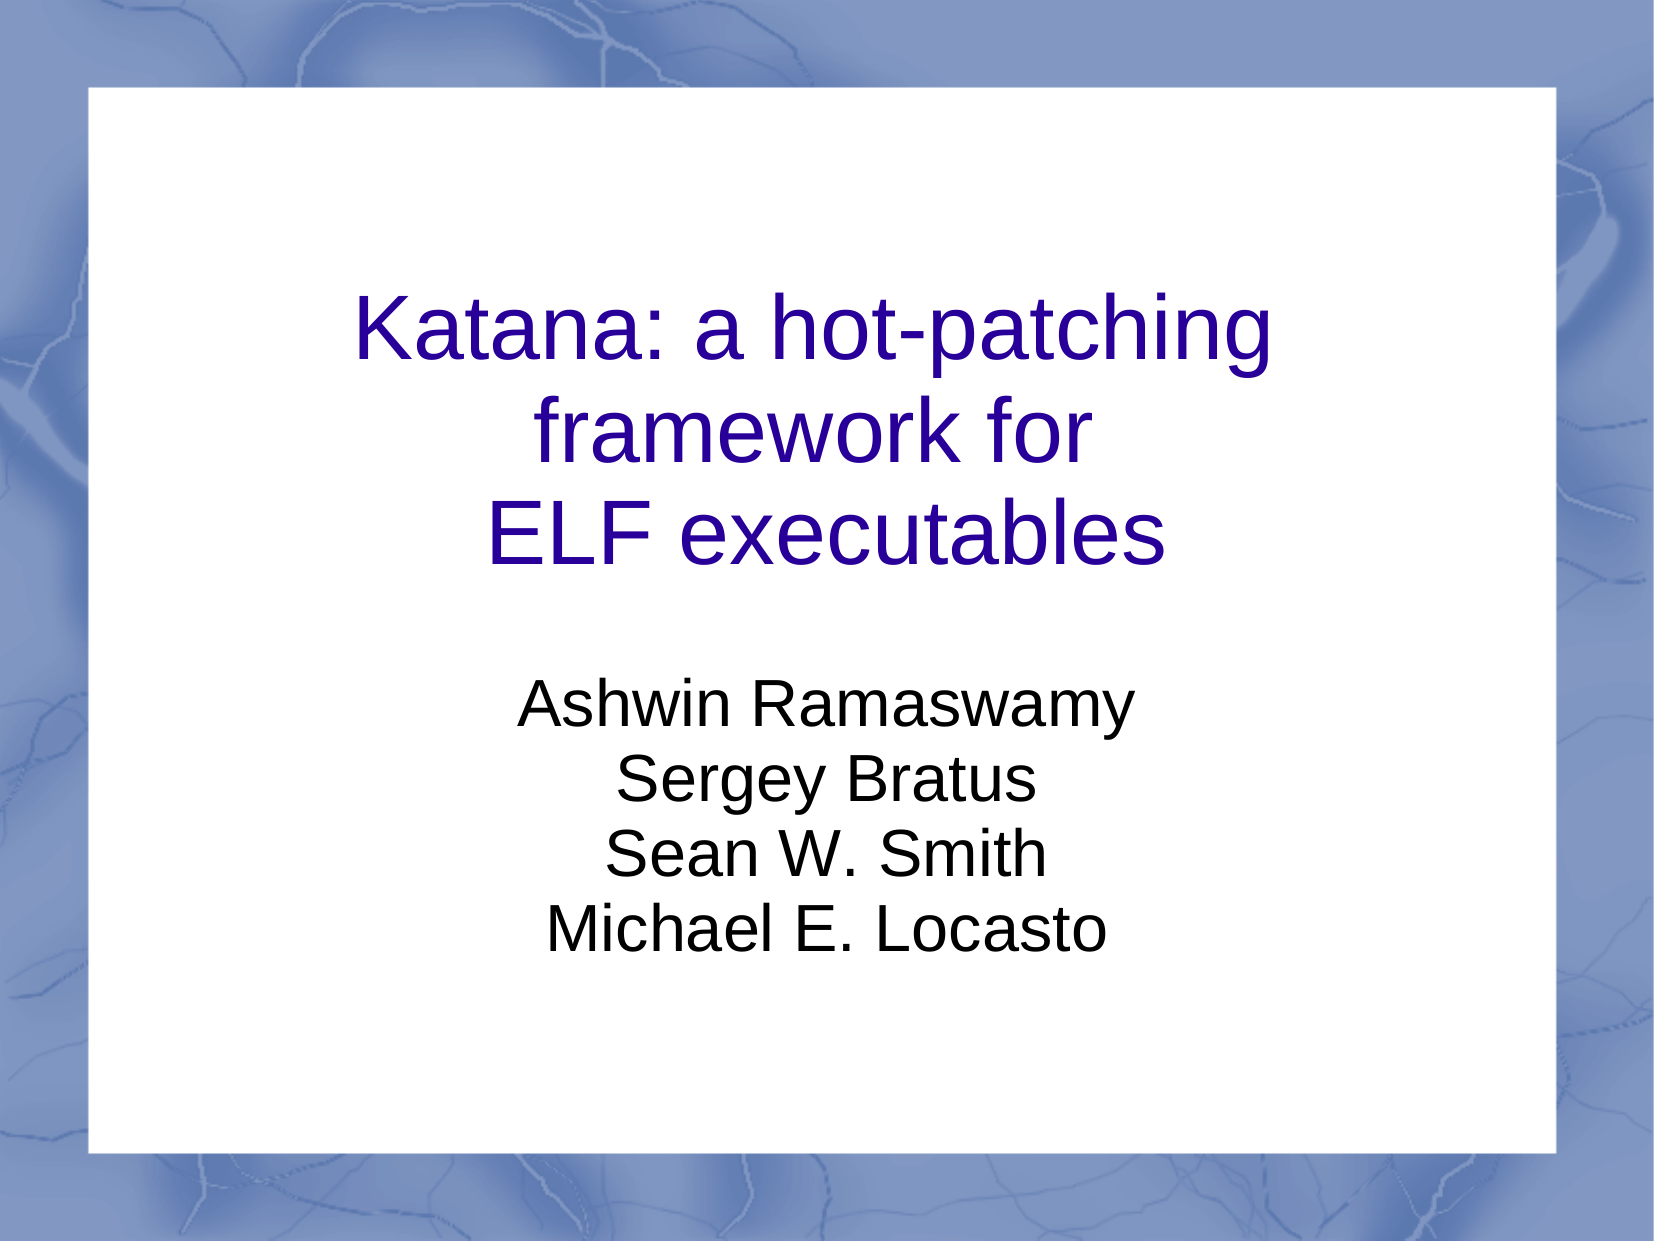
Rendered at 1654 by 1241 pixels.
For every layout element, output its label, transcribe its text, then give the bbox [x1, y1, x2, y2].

picture [0, 0, 1654, 1241]
title Katana: a hot-patching framework for ELF executables [118, 276, 1536, 585]
subtitle Ashwin Ramaswamy Sergey Bratus Sean W. Smith Michael E. Locasto [147, 562, 1506, 1145]
